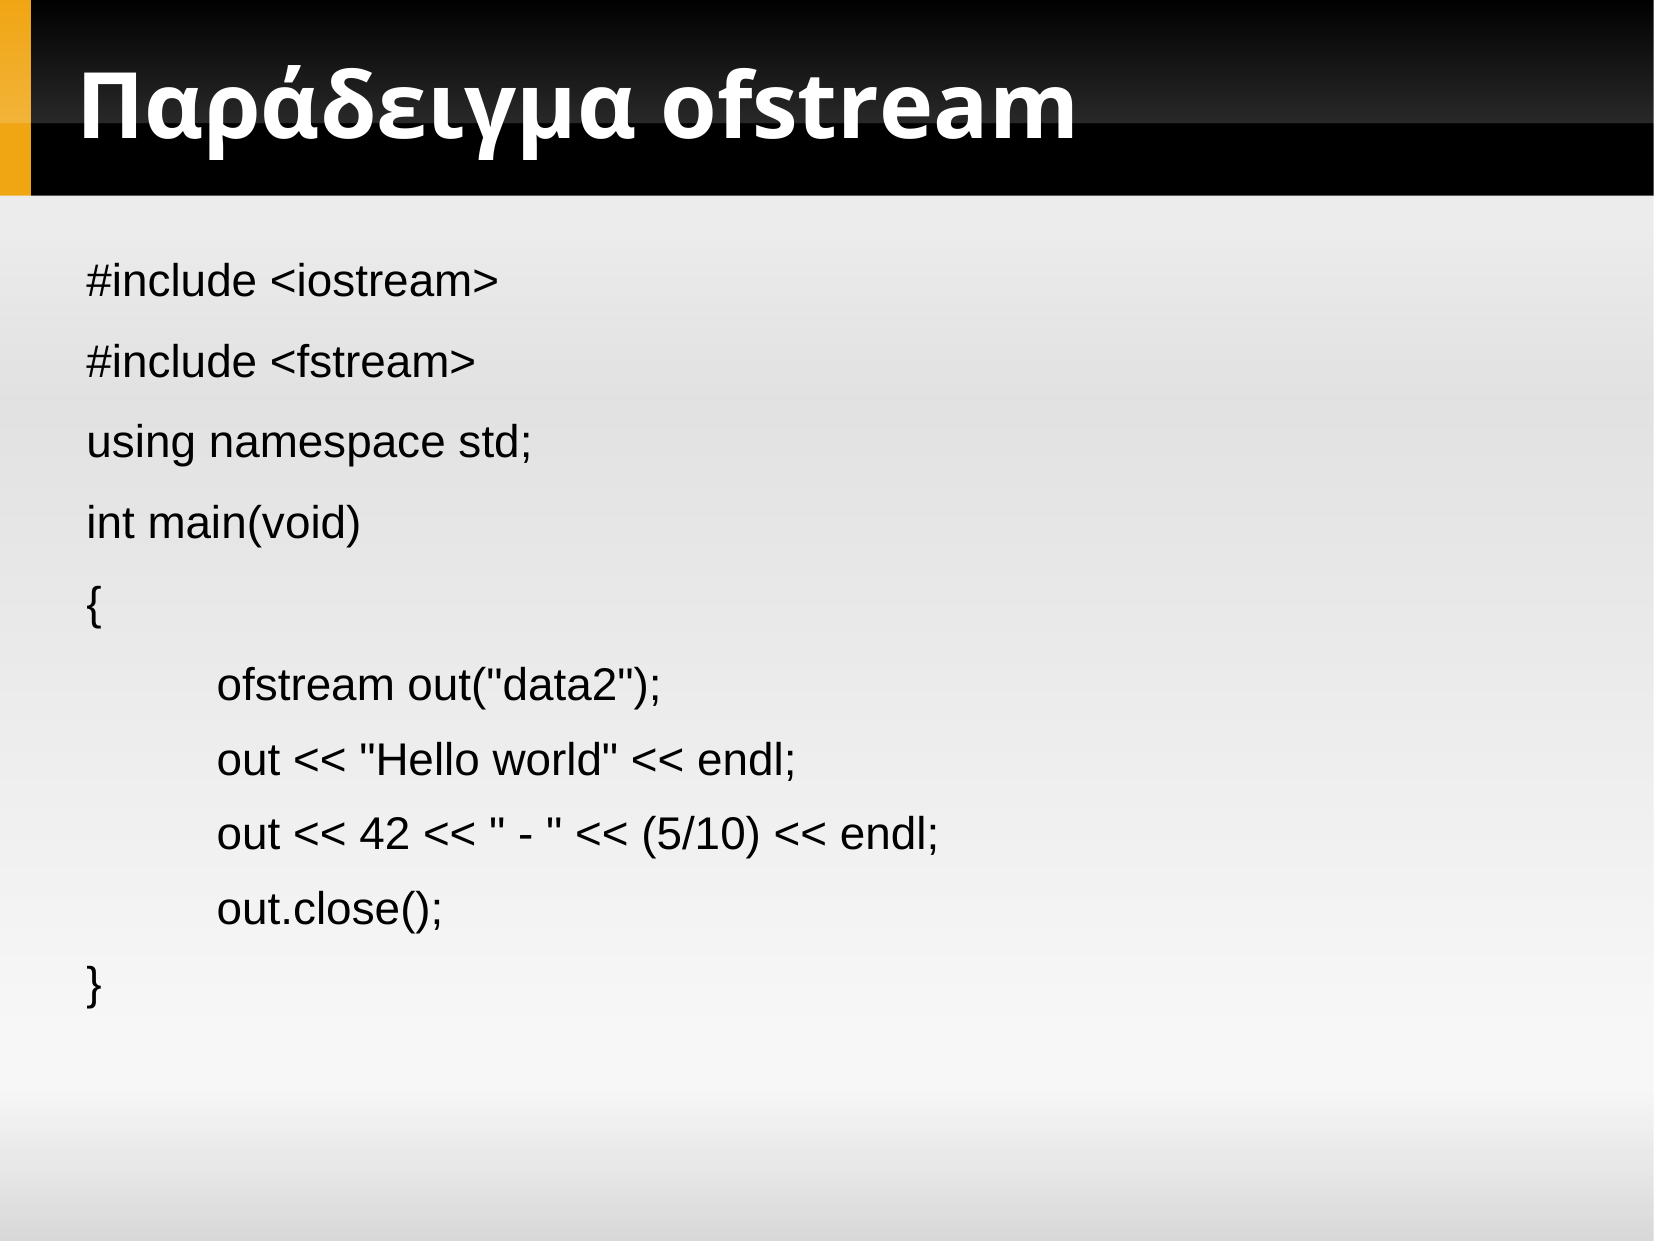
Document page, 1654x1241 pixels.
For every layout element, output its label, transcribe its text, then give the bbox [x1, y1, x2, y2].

title Παράδειγμα οfstream [76, 0, 1565, 208]
list #include <iostream> #include <fstream> using namespace std; int main(void) { οfstream out("data2"); out << "Hello world" << endl; out << 42 << " - " << (5/10) << endl; out.close(); } [75, 254, 1651, 1059]
picture [0, 0, 1654, 1241]
